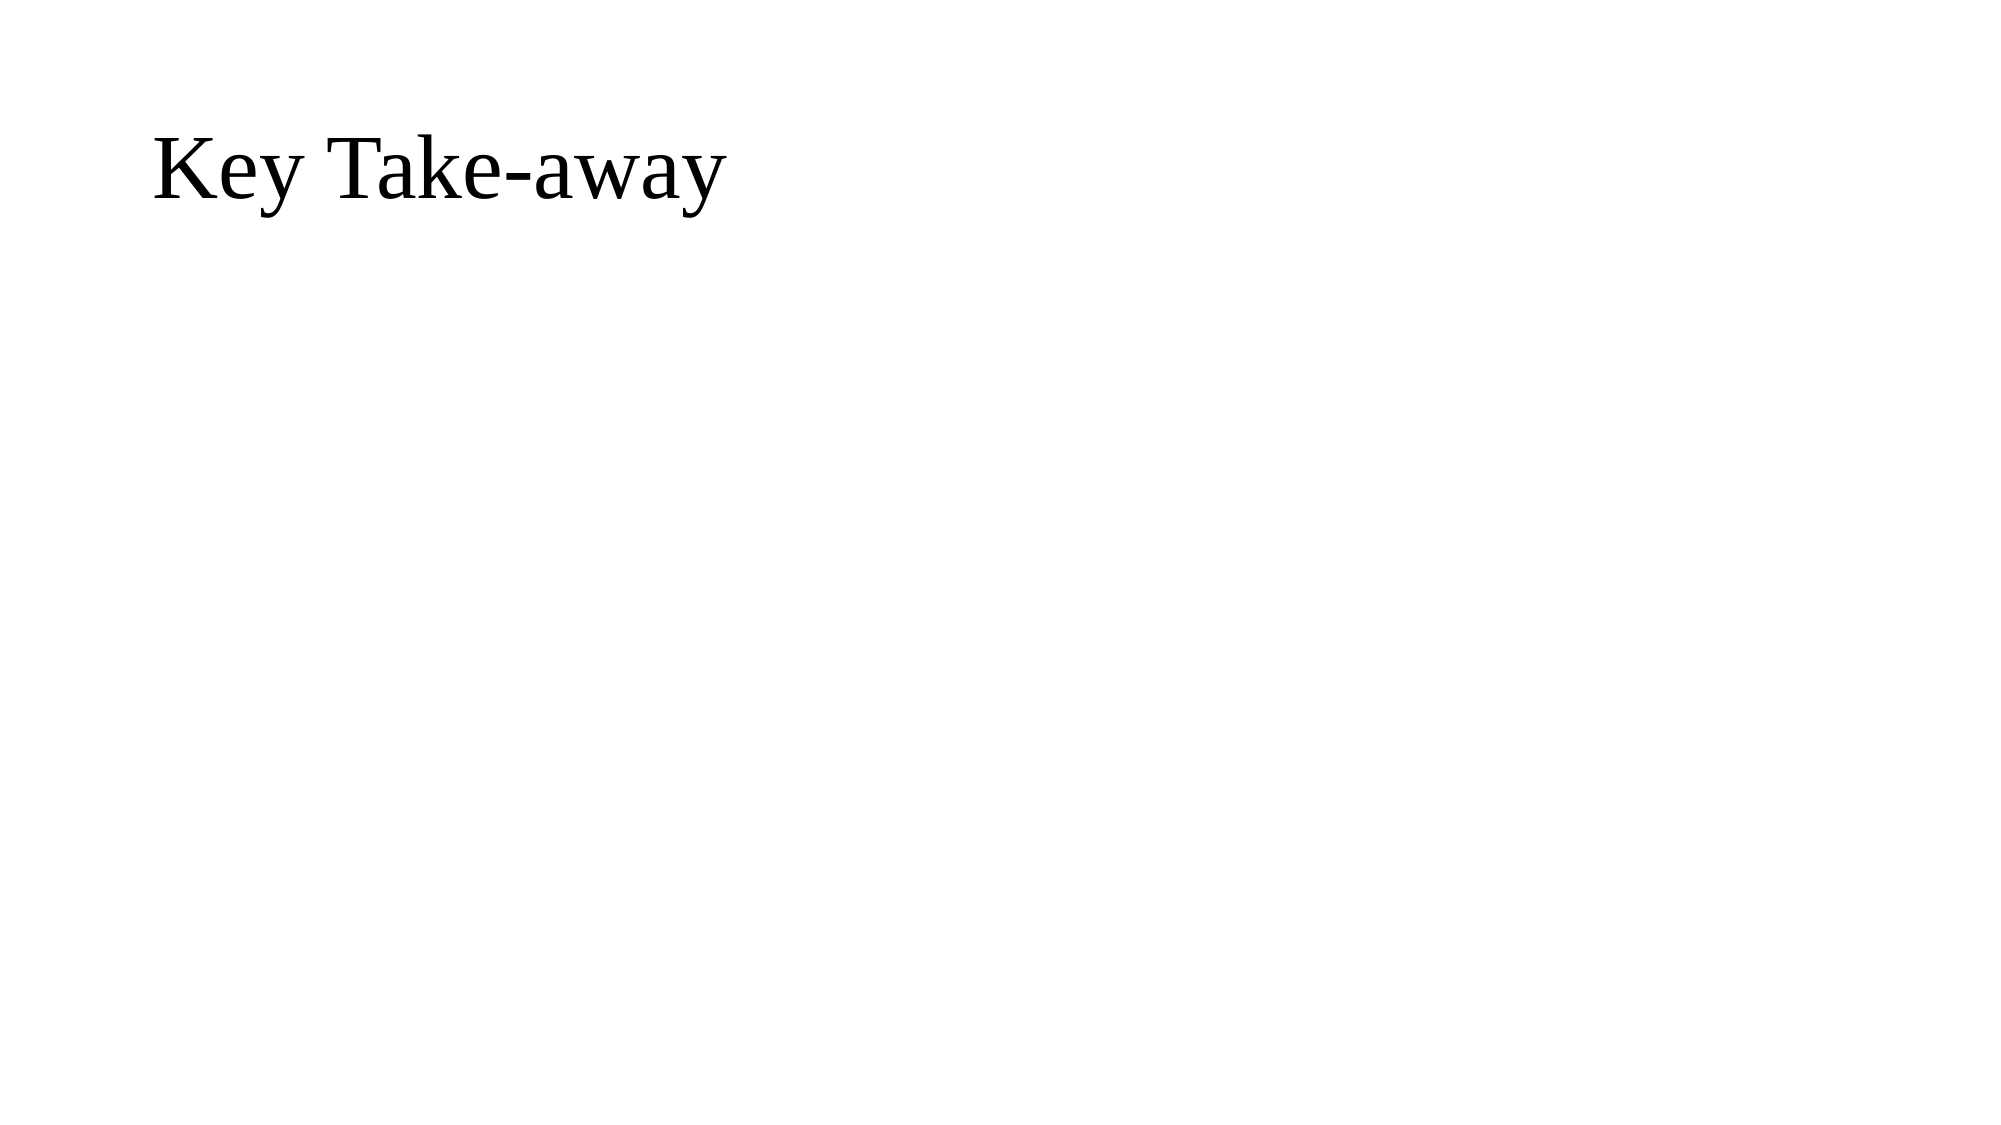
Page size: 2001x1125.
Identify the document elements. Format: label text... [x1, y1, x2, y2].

title Key Take-away [137, 59, 1863, 278]
